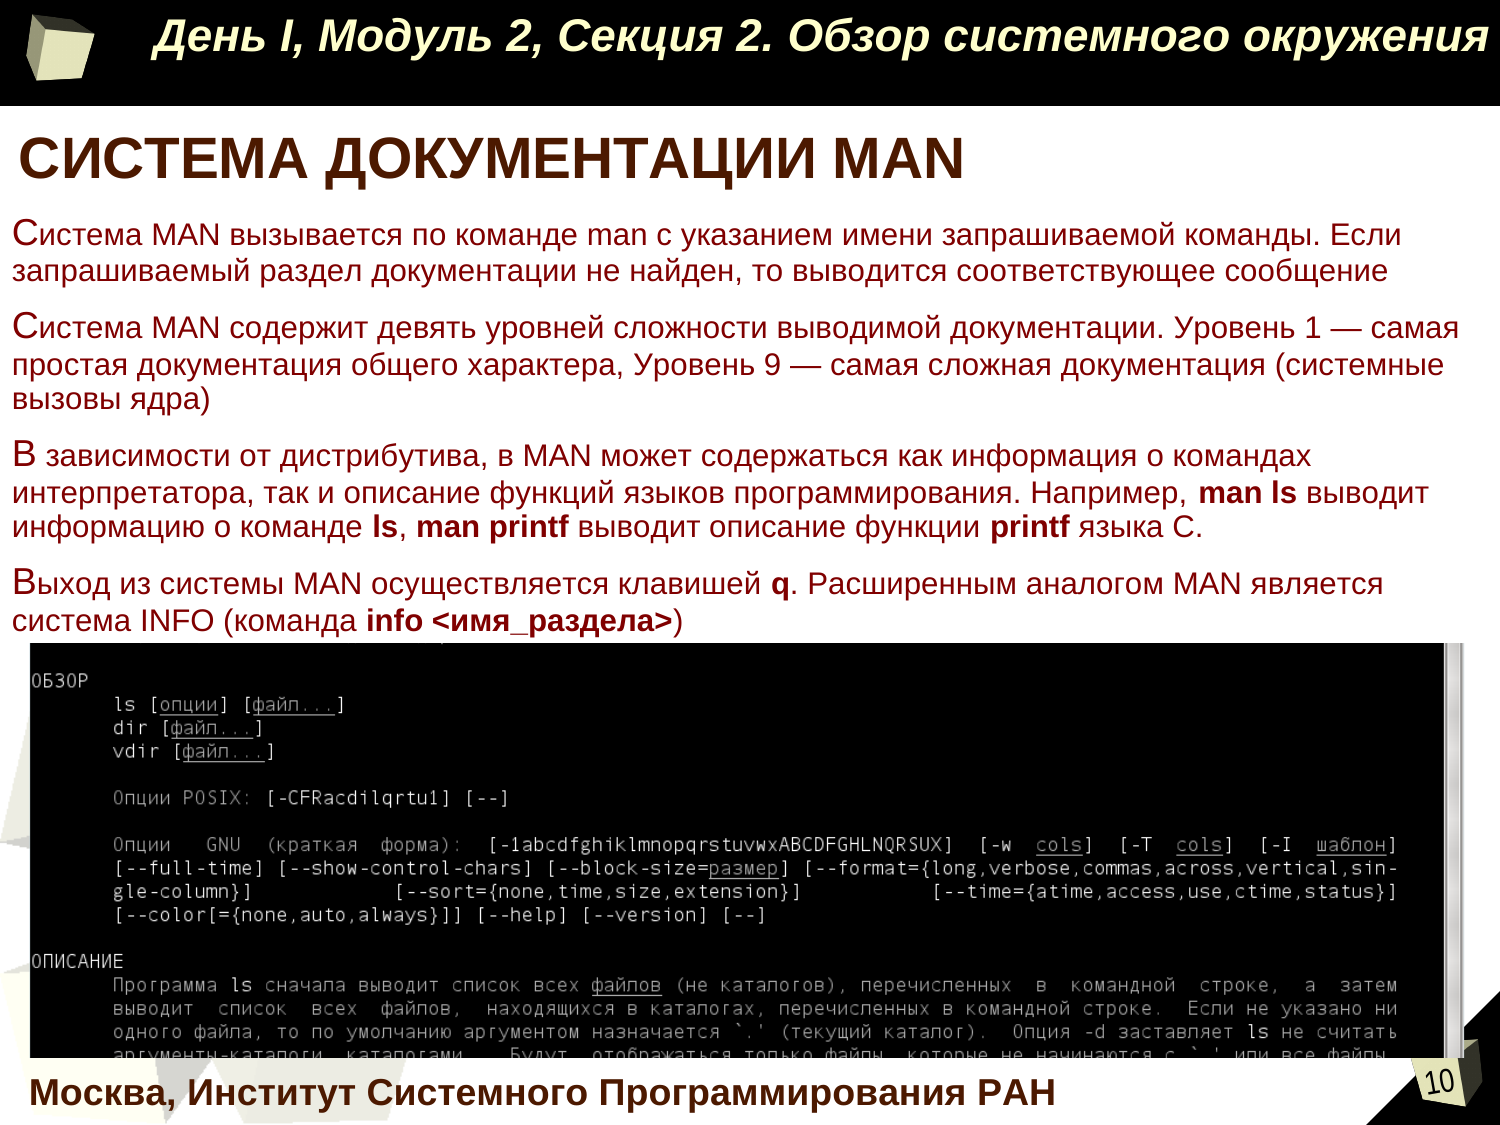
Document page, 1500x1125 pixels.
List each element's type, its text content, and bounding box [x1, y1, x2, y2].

picture [0, 643, 1465, 1125]
picture [423, 1088, 433, 1102]
text_box СИСТЕМА ДОКУМЕНТАЦИИ MAN [4, 112, 1500, 198]
text_box Система MAN вызывается по команде man с указанием имени запрашиваемой команды. Если запрашиваемый раздел документации не найден, то выводится соответствующее сообщение Система MAN содержит девять уровней сложности выводимой документации. Уровень 1 — самая простая документация общего характера, Уровень 9 — самая сложная документация (системные вызовы ядра) В зависимости от дистрибутива, в MAN может содержаться как информация о командах интерпретатора, так и описание функций языков программирования. Например, man ls выводит информацию о команде ls, man printf выводит описание функции printf языка C. Выход из системы MAN осуществляется клавишей q. Расширенным аналогом MAN является система INFO (команда info <имя_раздела>) [11, 211, 1489, 638]
